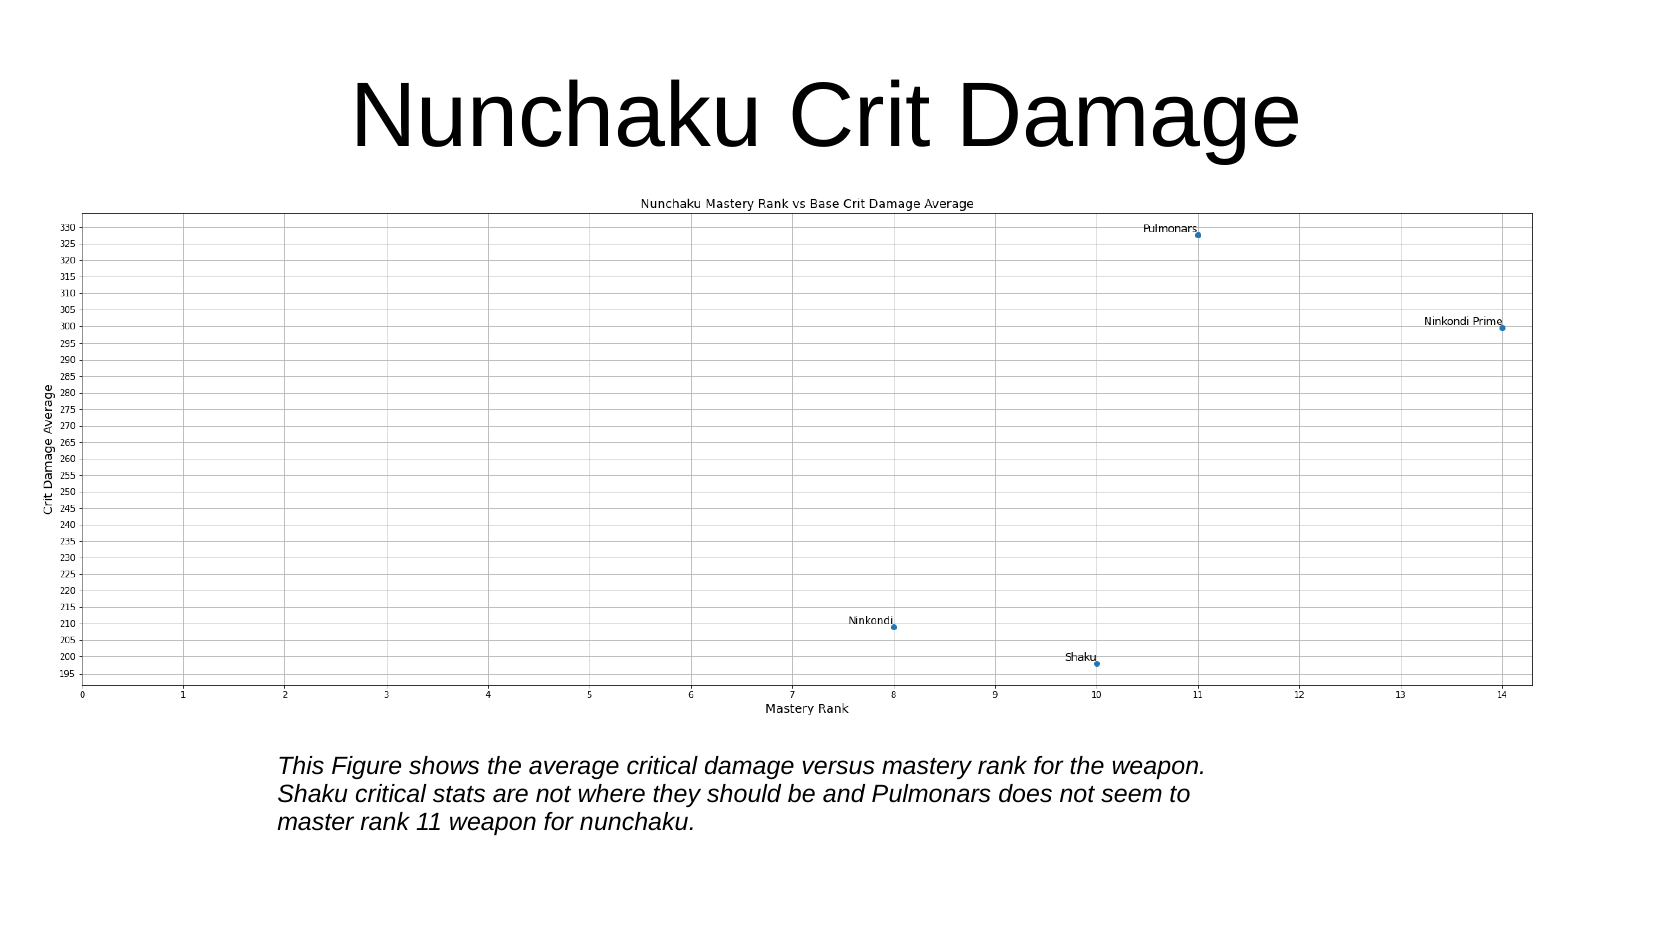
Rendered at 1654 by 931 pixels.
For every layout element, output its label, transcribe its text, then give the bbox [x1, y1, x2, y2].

picture [37, 192, 1538, 721]
text_box This Figure shows the average critical damage versus mastery rank for the weapon. Shaku critical stats are not where they should be and Pulmonars does not seem to master rank 11 weapon for nunchaku. [262, 744, 1231, 844]
title Nunchaku Crit Damage [82, 37, 1571, 193]
